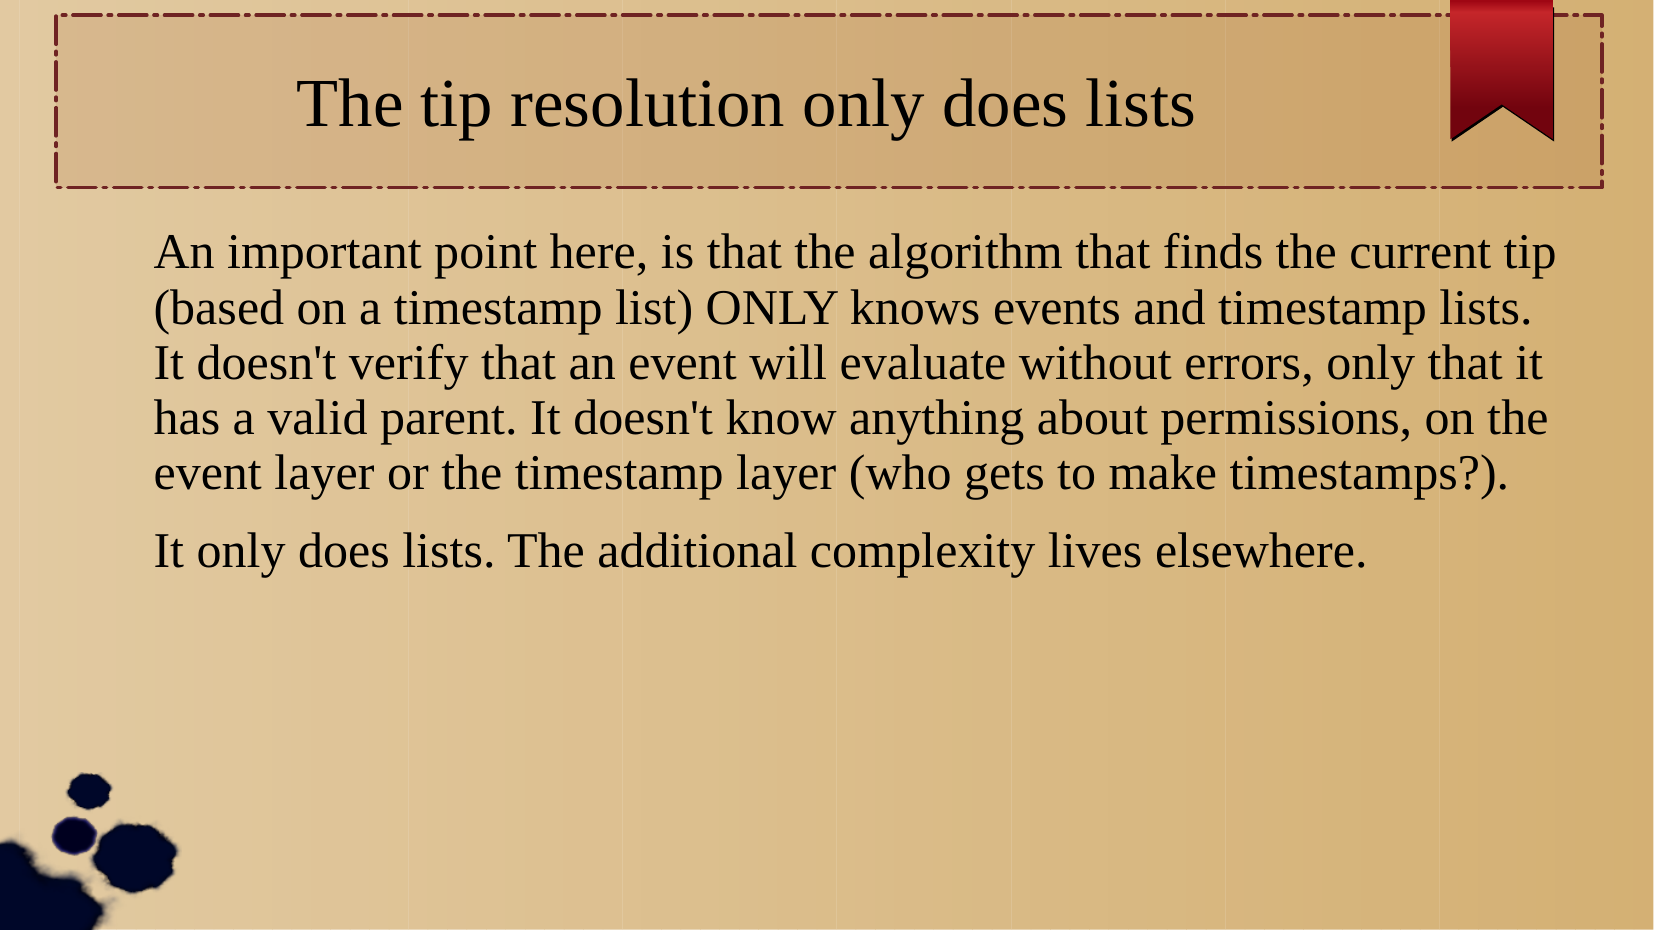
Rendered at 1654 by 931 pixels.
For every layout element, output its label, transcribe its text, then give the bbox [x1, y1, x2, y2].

list An important point here, is that the algorithm that finds the current tip (based on a timestamp list) ONLY knows events and timestamp lists. It doesn't verify that an event will evaluate without errors, only that it has a valid parent. It doesn't know anything about permissions, on the event layer or the timestamp layer (who gets to make timestamps?). It only does lists. The additional complexity lives elsewhere. [82, 224, 1571, 764]
title The tip resolution only does lists [82, 35, 1412, 172]
